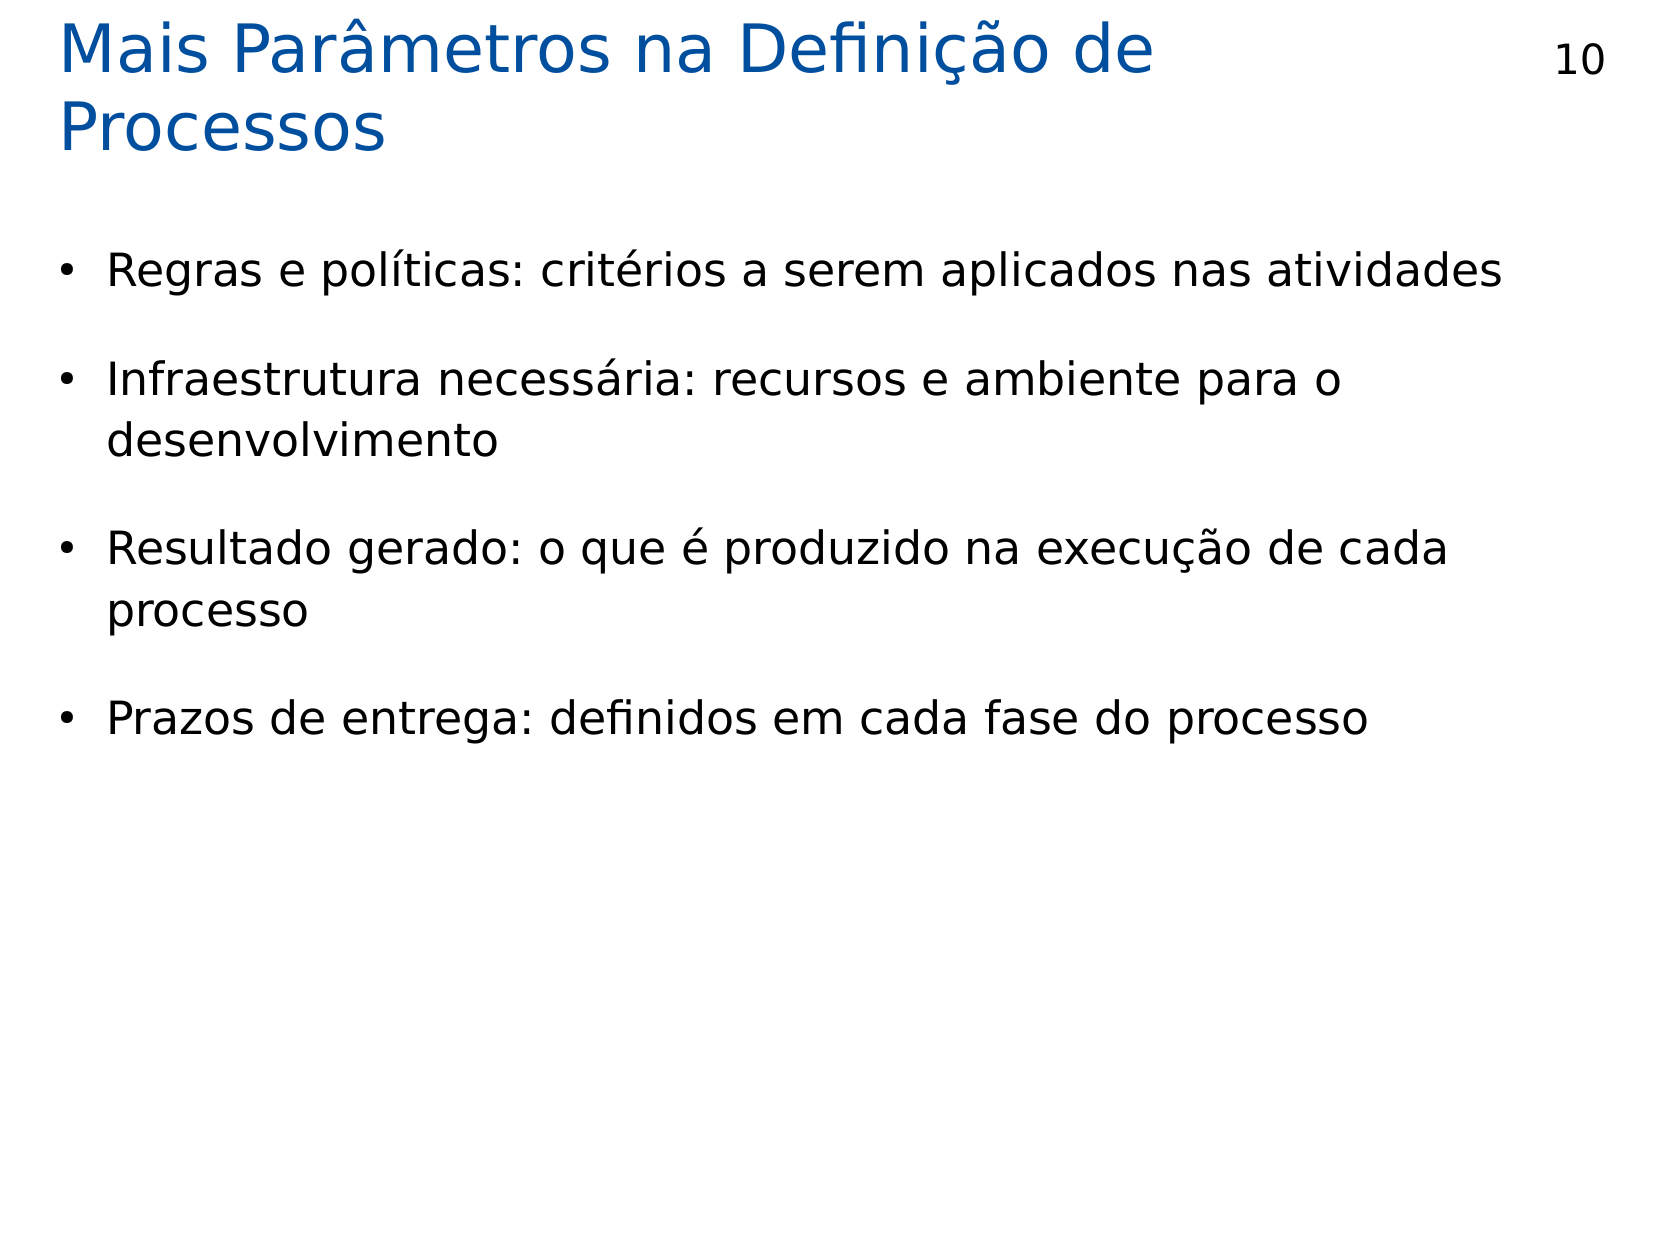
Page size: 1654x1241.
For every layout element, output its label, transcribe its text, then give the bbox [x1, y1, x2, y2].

list Regras e políticas: critérios a serem aplicados nas atividades Infraestrutura necessária: recursos e ambiente para o desenvolvimento Resultado gerado: o que é produzido na execução de cada processo Prazos de entrega: definidos em cada fase do processo [59, 236, 1595, 1211]
title Mais Parâmetros na Definição de Processos [59, 10, 1506, 167]
